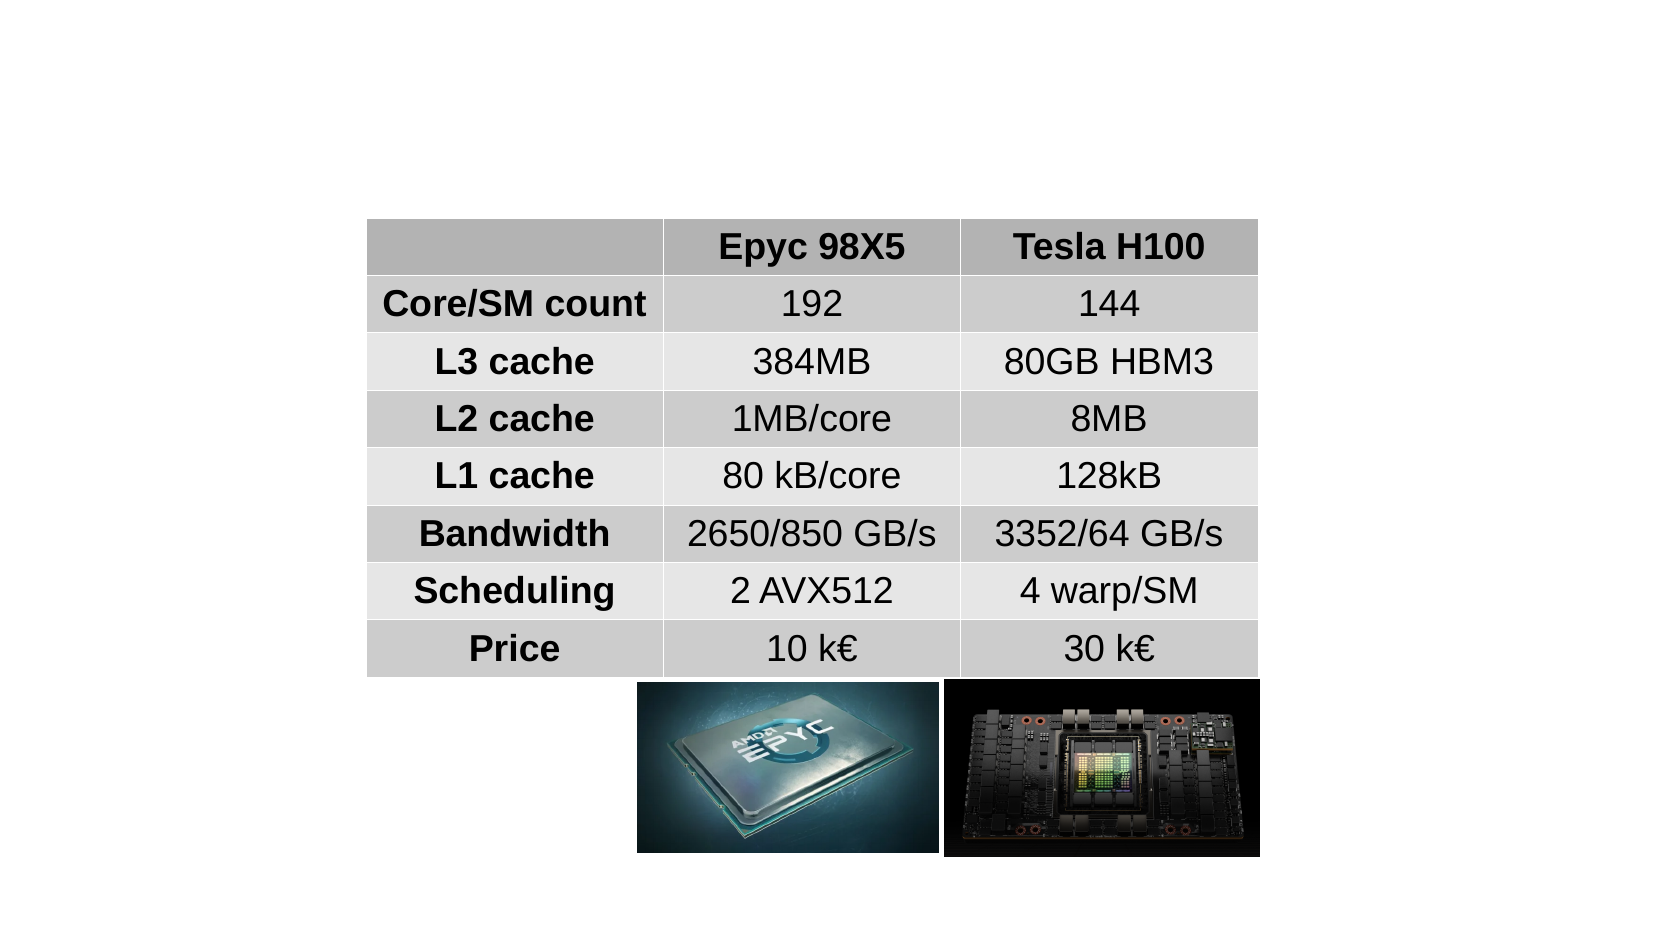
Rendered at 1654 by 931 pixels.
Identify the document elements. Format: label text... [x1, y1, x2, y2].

picture [944, 679, 1260, 857]
table_cell L3 cache [367, 333, 663, 390]
table_cell 1MB/core [664, 391, 960, 447]
table_cell 2 AVX512 [664, 563, 960, 619]
table_cell 128kB [961, 448, 1258, 505]
table_cell Core/SM count [367, 276, 663, 332]
table_cell 144 [961, 276, 1258, 332]
table_header Epyc 98X5 [664, 219, 960, 275]
table_cell 30 k€ [961, 620, 1258, 677]
table_cell 8MB [961, 391, 1258, 447]
table_cell 2650/850 GB/s [664, 506, 960, 562]
picture [637, 682, 939, 853]
table_cell 3352/64 GB/s [961, 506, 1258, 562]
table_cell 4 warp/SM [961, 563, 1258, 619]
table_cell Bandwidth [367, 506, 663, 562]
table_cell 384MB [664, 333, 960, 390]
table_cell Price [367, 620, 663, 677]
table_header [367, 219, 663, 275]
table_cell 192 [664, 276, 960, 332]
table_header Tesla H100 [961, 219, 1258, 275]
table_cell 10 k€ [664, 620, 960, 677]
table_cell L2 cache [367, 391, 663, 447]
table_cell L1 cache [367, 448, 663, 505]
table_cell Scheduling [367, 563, 663, 619]
table_cell 80 kB/core [664, 448, 960, 505]
table_cell 80GB HBM3 [961, 333, 1258, 390]
